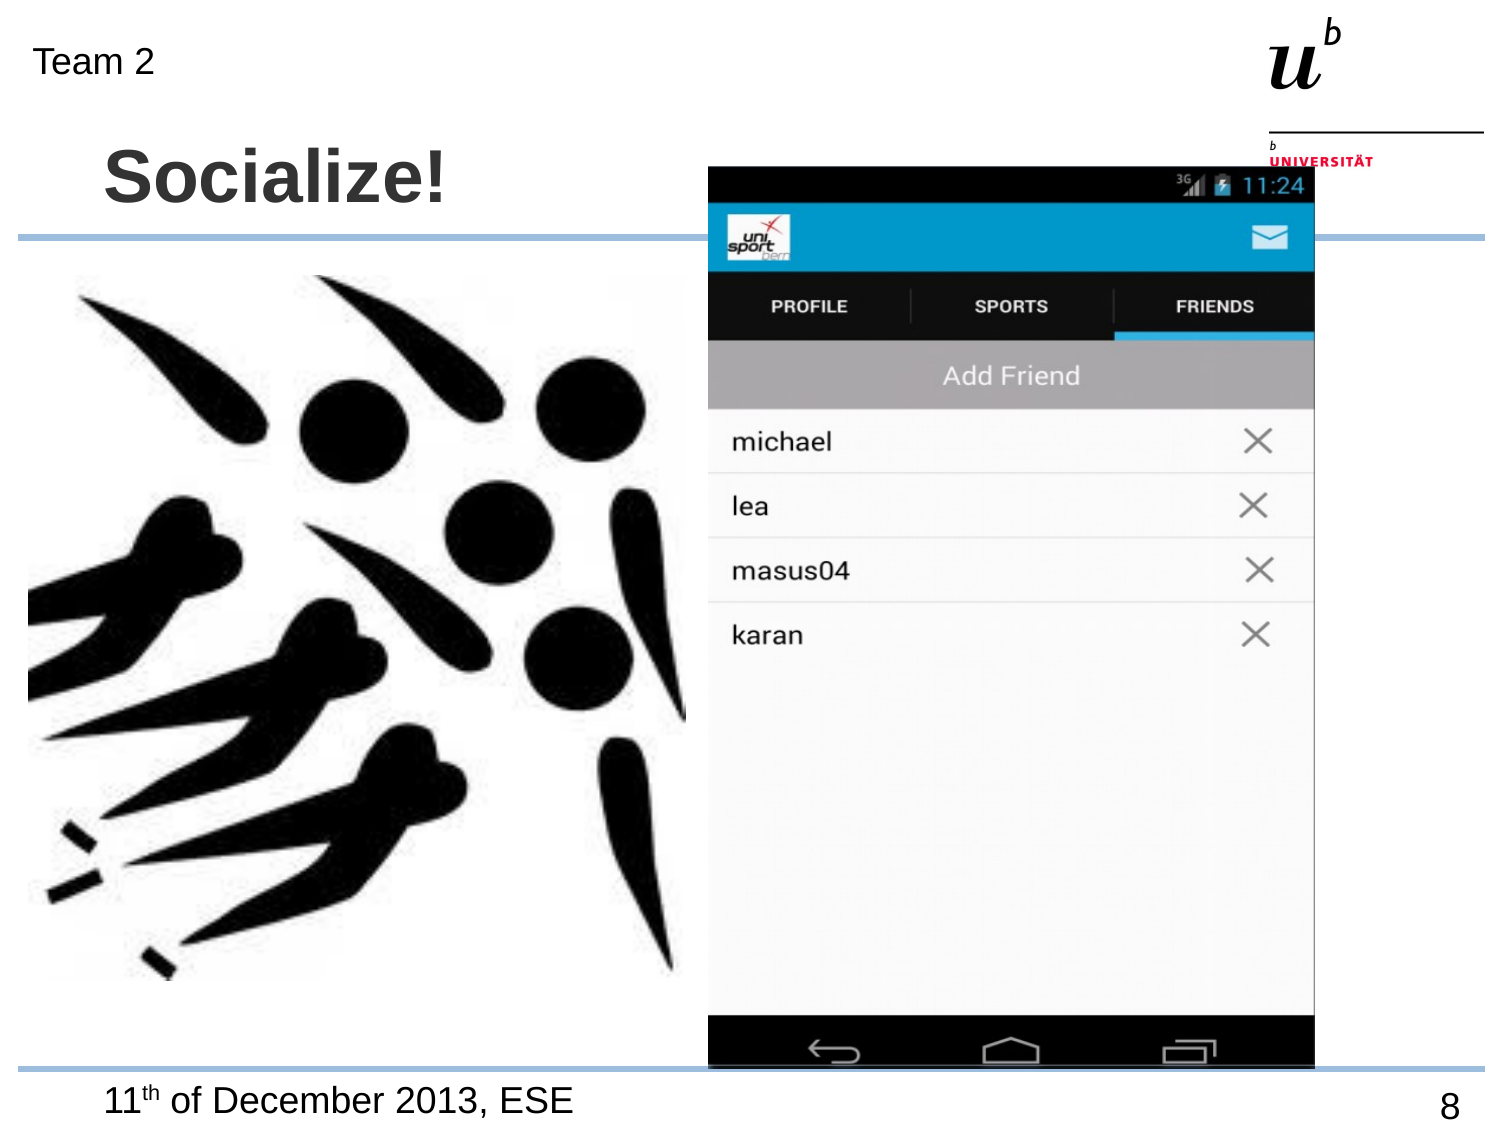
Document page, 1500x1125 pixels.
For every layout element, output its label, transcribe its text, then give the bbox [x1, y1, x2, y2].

title Socialize! [88, 129, 1175, 241]
picture [28, 275, 686, 981]
slide_number 11th of December 2013, ESE [88, 1068, 1375, 1120]
picture [727, 214, 791, 260]
footer Team 2 [17, 29, 904, 71]
picture [1252, 225, 1288, 249]
slide_number <Nummer> [1425, 1074, 1485, 1104]
picture [708, 17, 1484, 1069]
